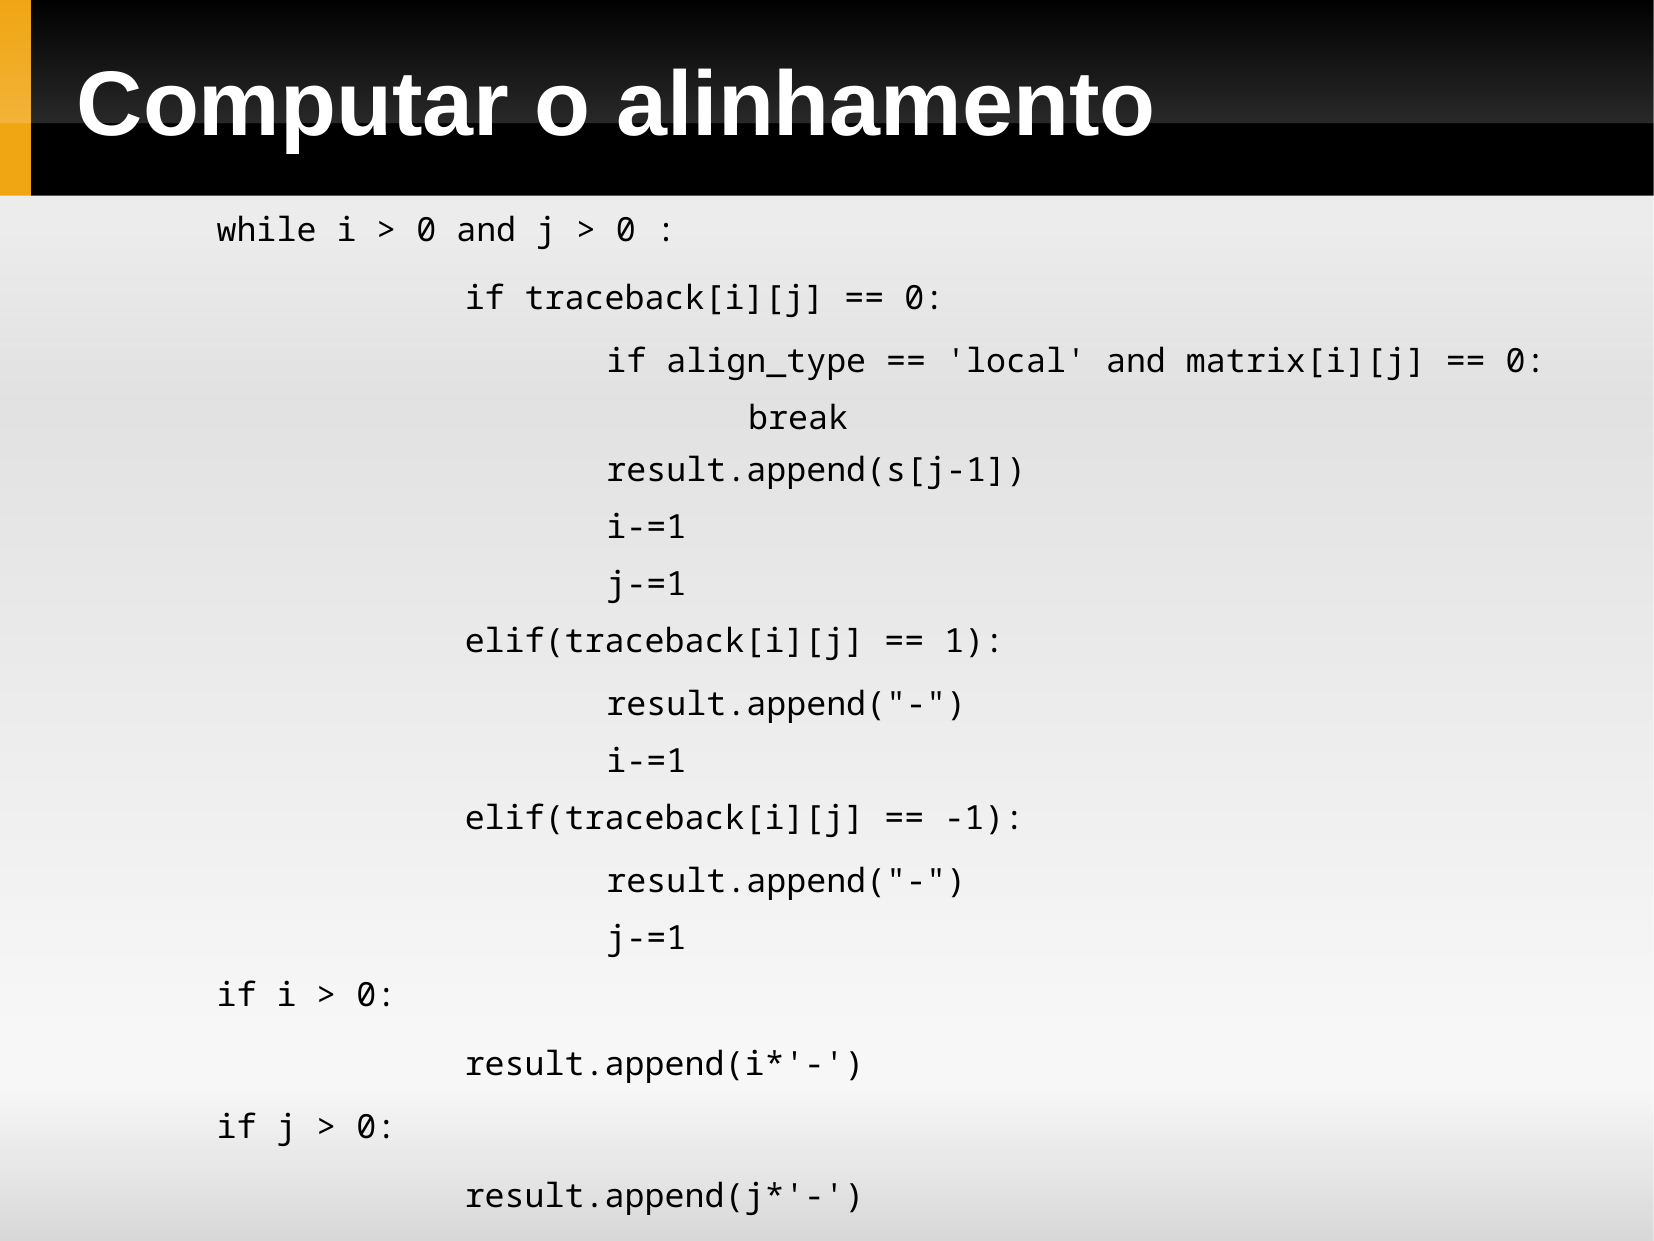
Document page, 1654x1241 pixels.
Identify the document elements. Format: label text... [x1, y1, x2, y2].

title Computar o alinhamento [76, 7, 1565, 200]
list while i > 0 and j > 0 : if traceback[i][j] == 0: if align_type == 'local' and matrix[i][j] == 0: break result.append(s[j-1]) i-=1 j-=1 elif(traceback[i][j] == 1): result.append("-") i-=1 elif(traceback[i][j] == -1): result.append("-") j-=1 if i > 0: result.append(i*'-') if j > 0: result.append(j*'-') result = "".join(result) return result[::-1] [75, 205, 1564, 1226]
picture [0, 0, 1654, 1241]
